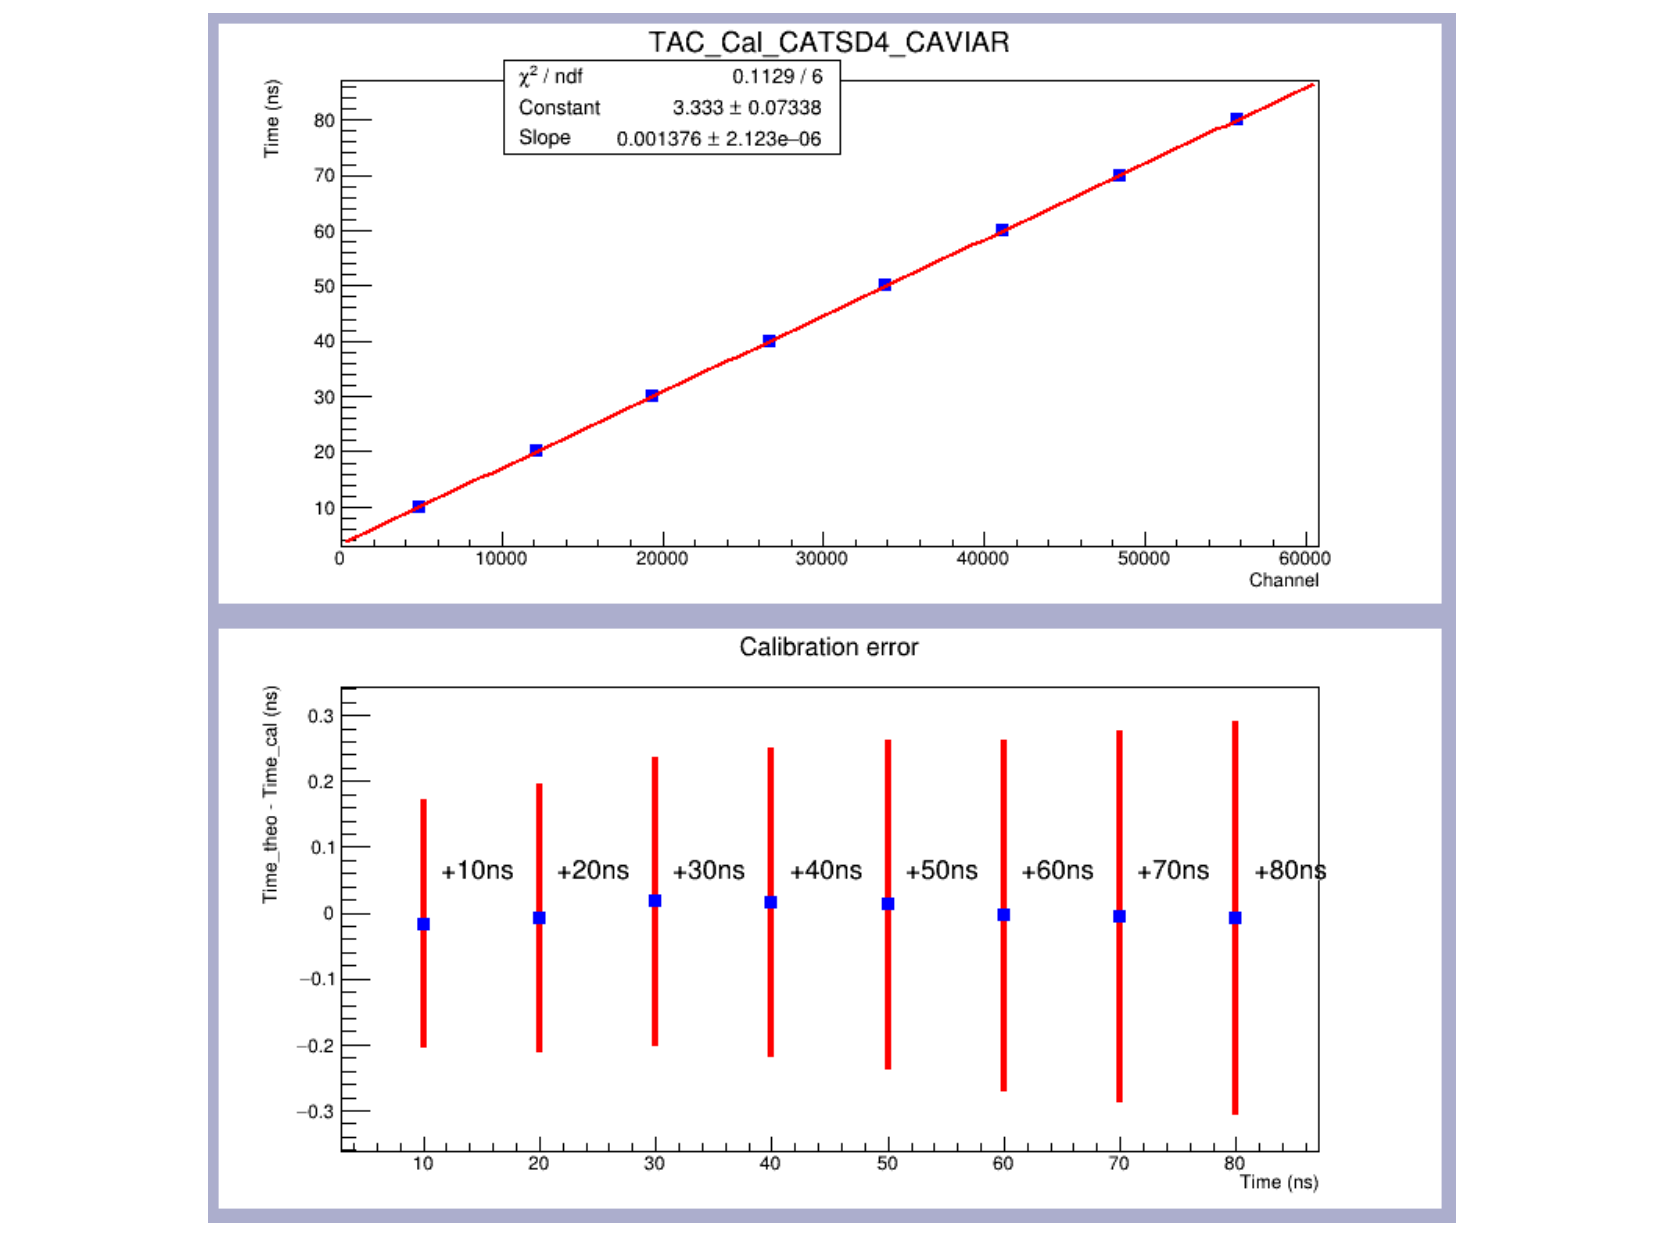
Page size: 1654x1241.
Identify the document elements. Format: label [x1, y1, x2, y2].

picture [208, 13, 1456, 1223]
